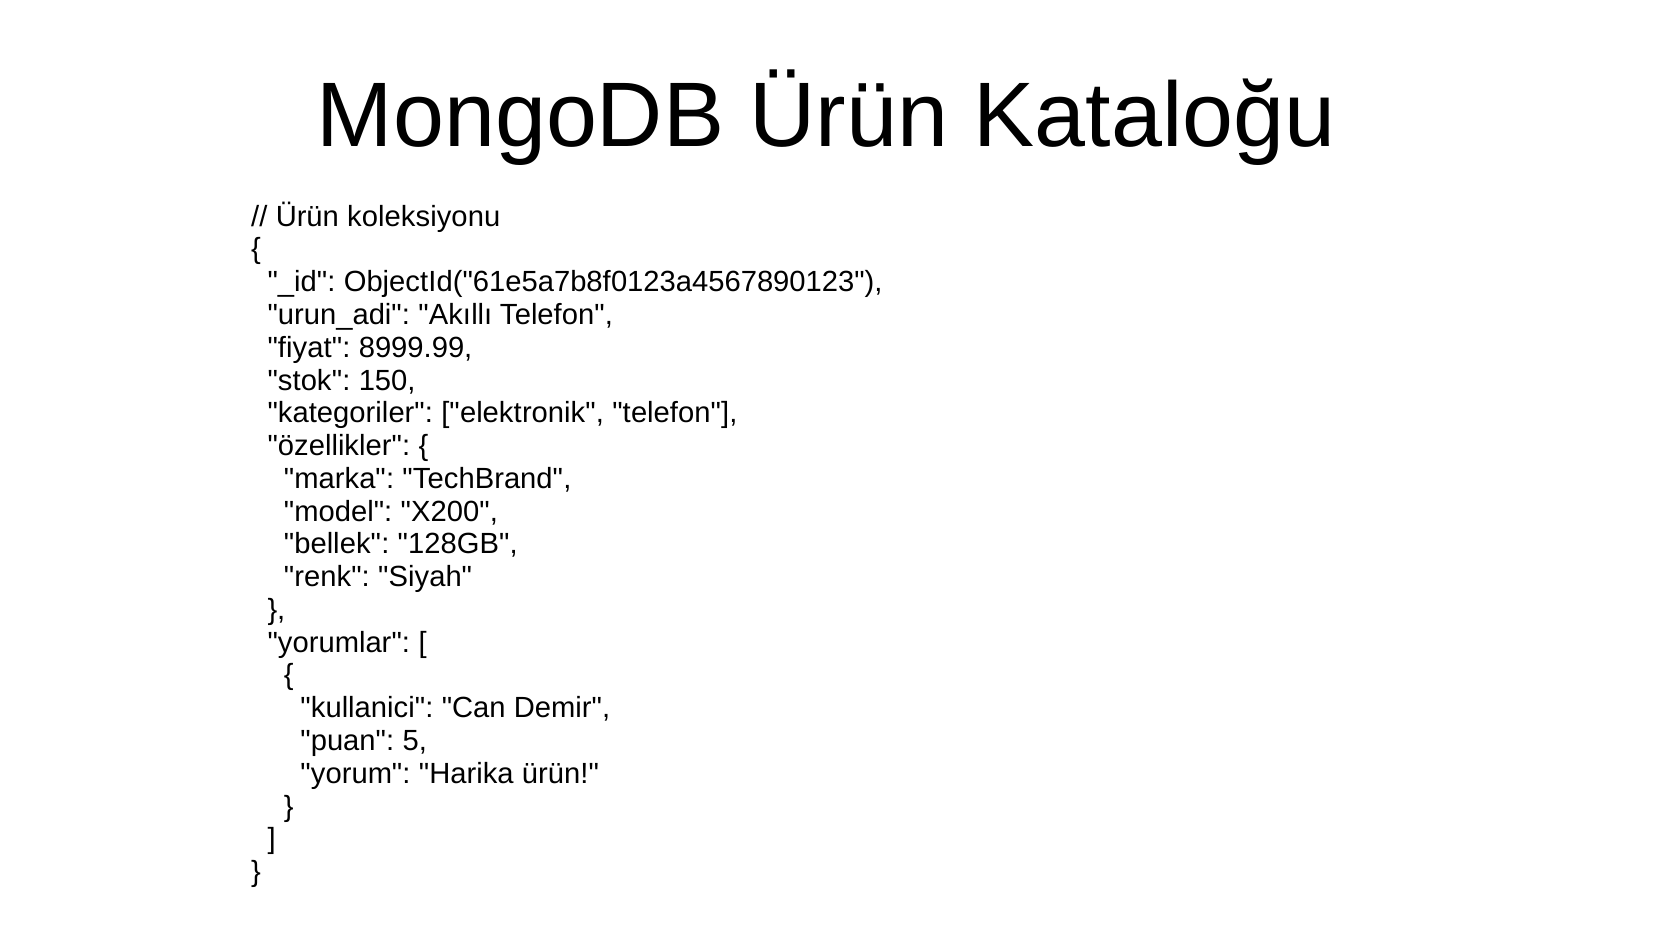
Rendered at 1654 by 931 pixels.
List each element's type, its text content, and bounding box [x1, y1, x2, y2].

text_box // Ürün koleksiyonu { "_id": ObjectId("61e5a7b8f0123a4567890123"), "urun_adi": "Akıllı Telefon", "fiyat": 8999.99, "stok": 150, "kategoriler": ["elektronik", "telefon"], "özellikler": { "marka": "TechBrand", "model": "X200", "bellek": "128GB", "renk": "Siyah" }, "yorumlar": [ { "kullanici": "Can Demir", "puan": 5, "yorum": "Harika ürün!" } ] } [236, 192, 1447, 896]
title MongoDB Ürün Kataloğu [82, 37, 1571, 193]
